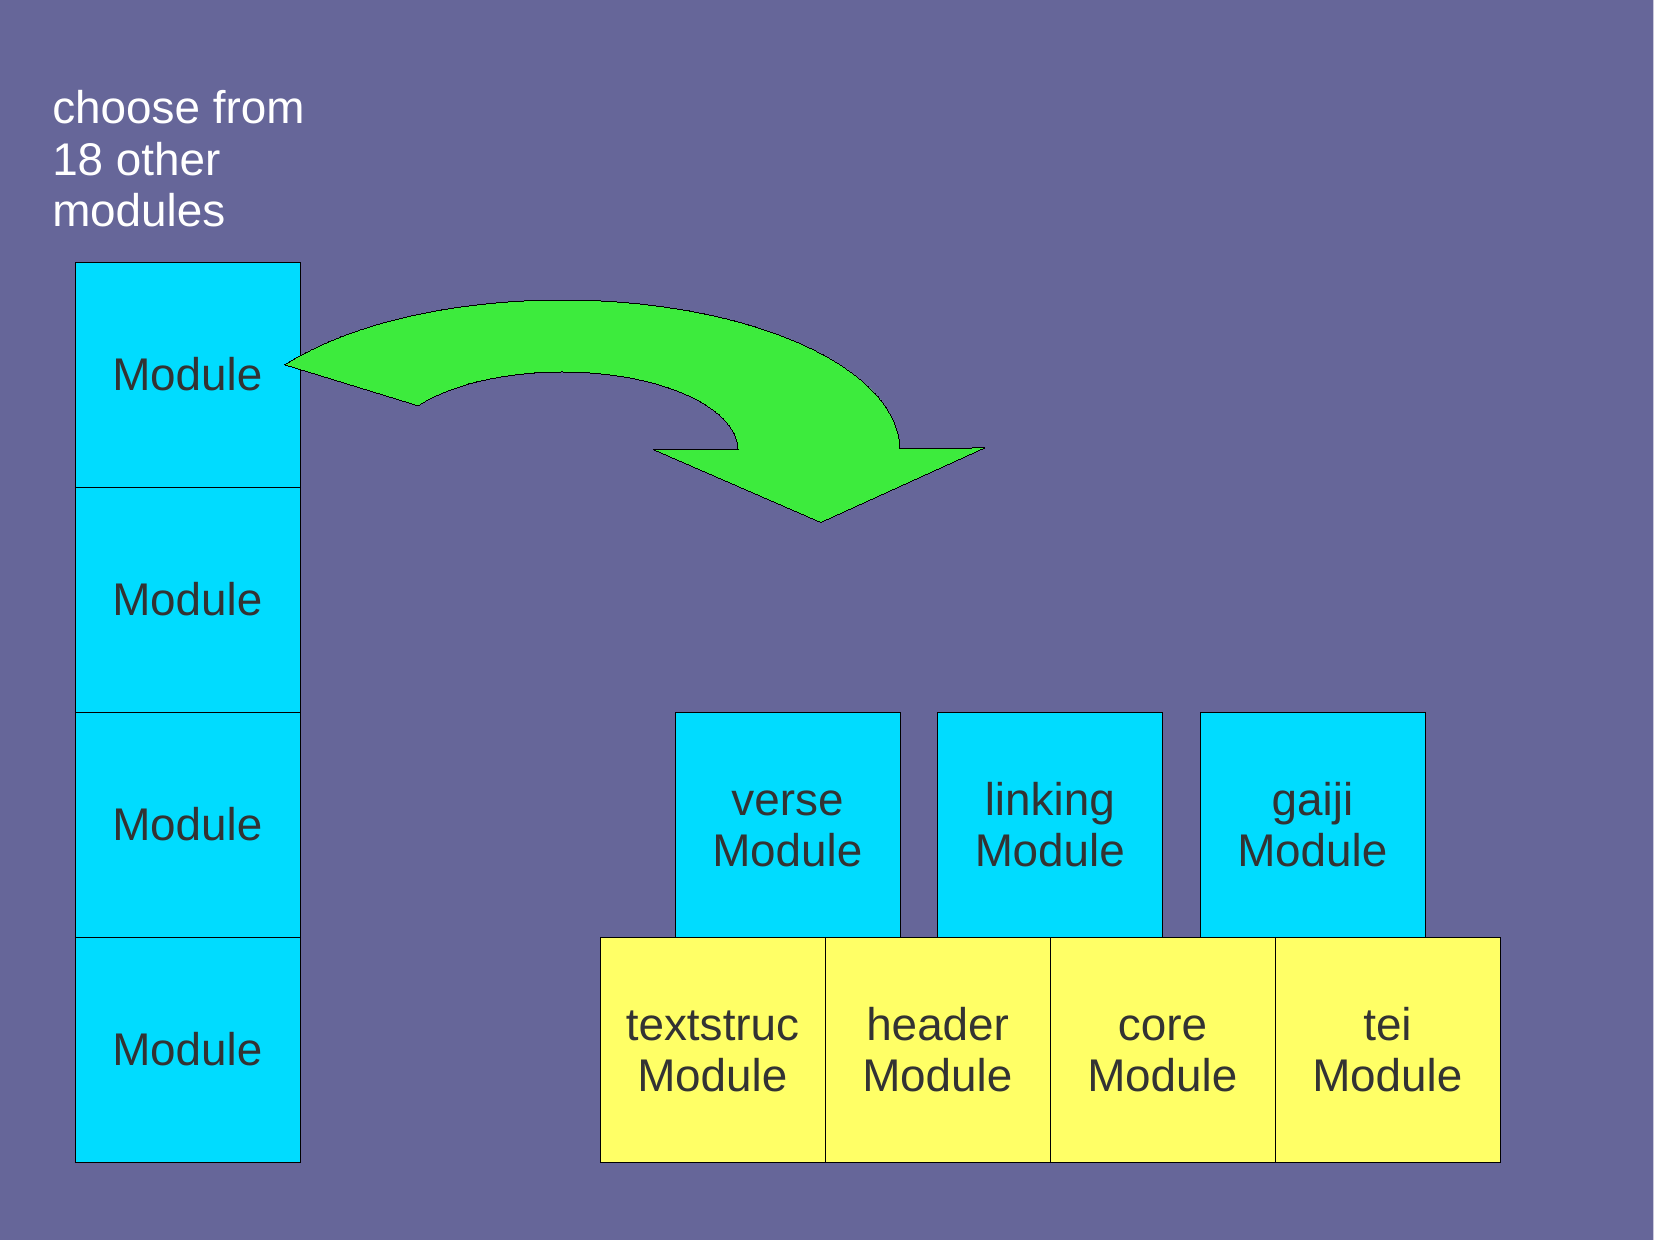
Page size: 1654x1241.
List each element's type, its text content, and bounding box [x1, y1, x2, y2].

text_box textstruc Module [600, 937, 825, 1163]
text_box linking Module [937, 712, 1163, 938]
text_box header Module [825, 937, 1050, 1163]
text_box verse Module [675, 712, 901, 938]
text_box Module [75, 713, 301, 938]
text_box gaiji Module [1200, 712, 1426, 938]
text_box Module [75, 488, 301, 713]
text_box core Module [1050, 937, 1275, 1163]
text_box tei Module [1275, 937, 1501, 1163]
text_box [284, 300, 985, 523]
text_box Module [75, 262, 301, 488]
text_box choose from 18 other modules [37, 75, 376, 243]
text_box Module [75, 938, 301, 1163]
